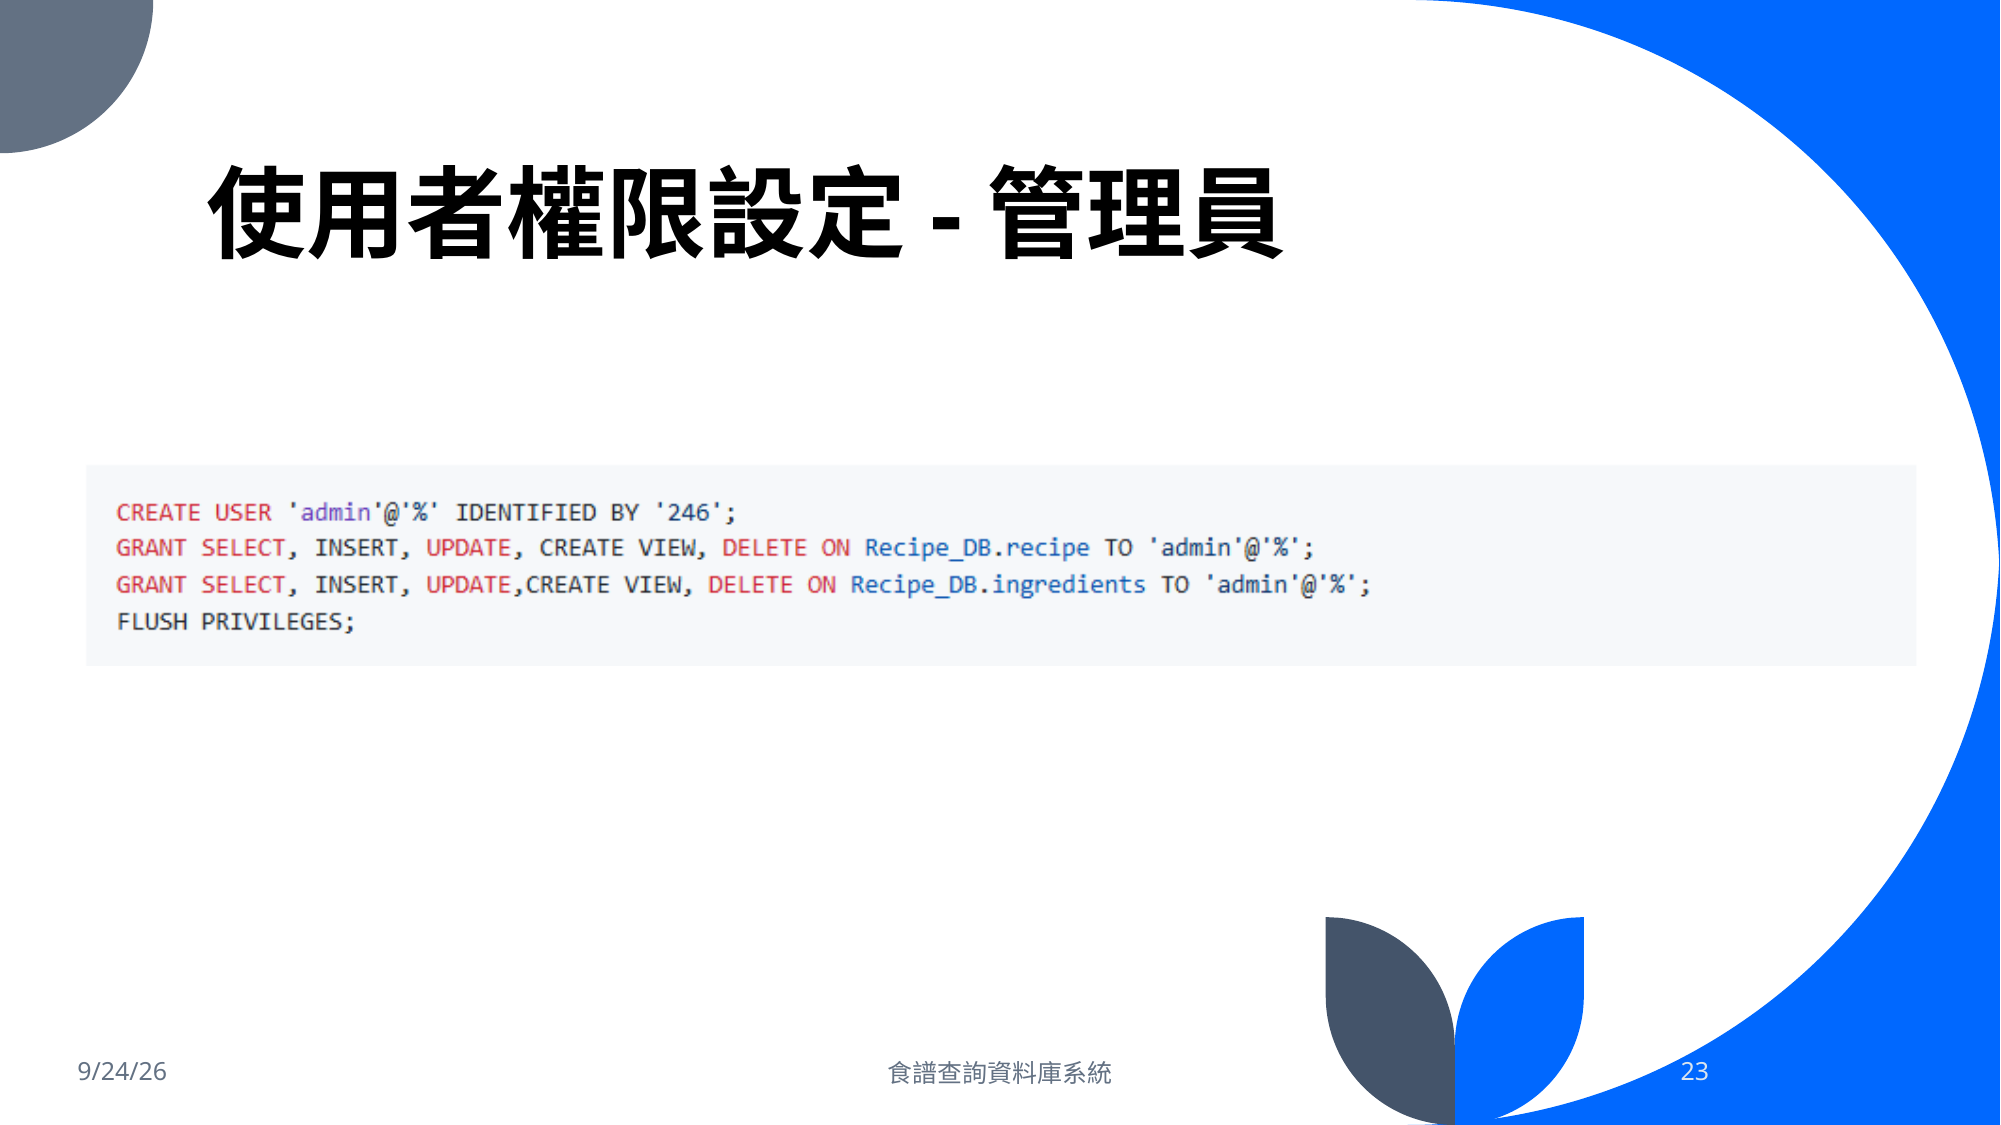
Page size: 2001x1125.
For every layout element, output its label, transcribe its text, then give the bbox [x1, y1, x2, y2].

slide_number 23 [1665, 1042, 1938, 1103]
title 使用者權限設定-管理員 [191, 62, 1796, 280]
footer 食譜查詢資料庫系統 [662, 1042, 1338, 1103]
picture [84, 460, 1917, 666]
slide_number 6/10/2025 [62, 1042, 513, 1103]
